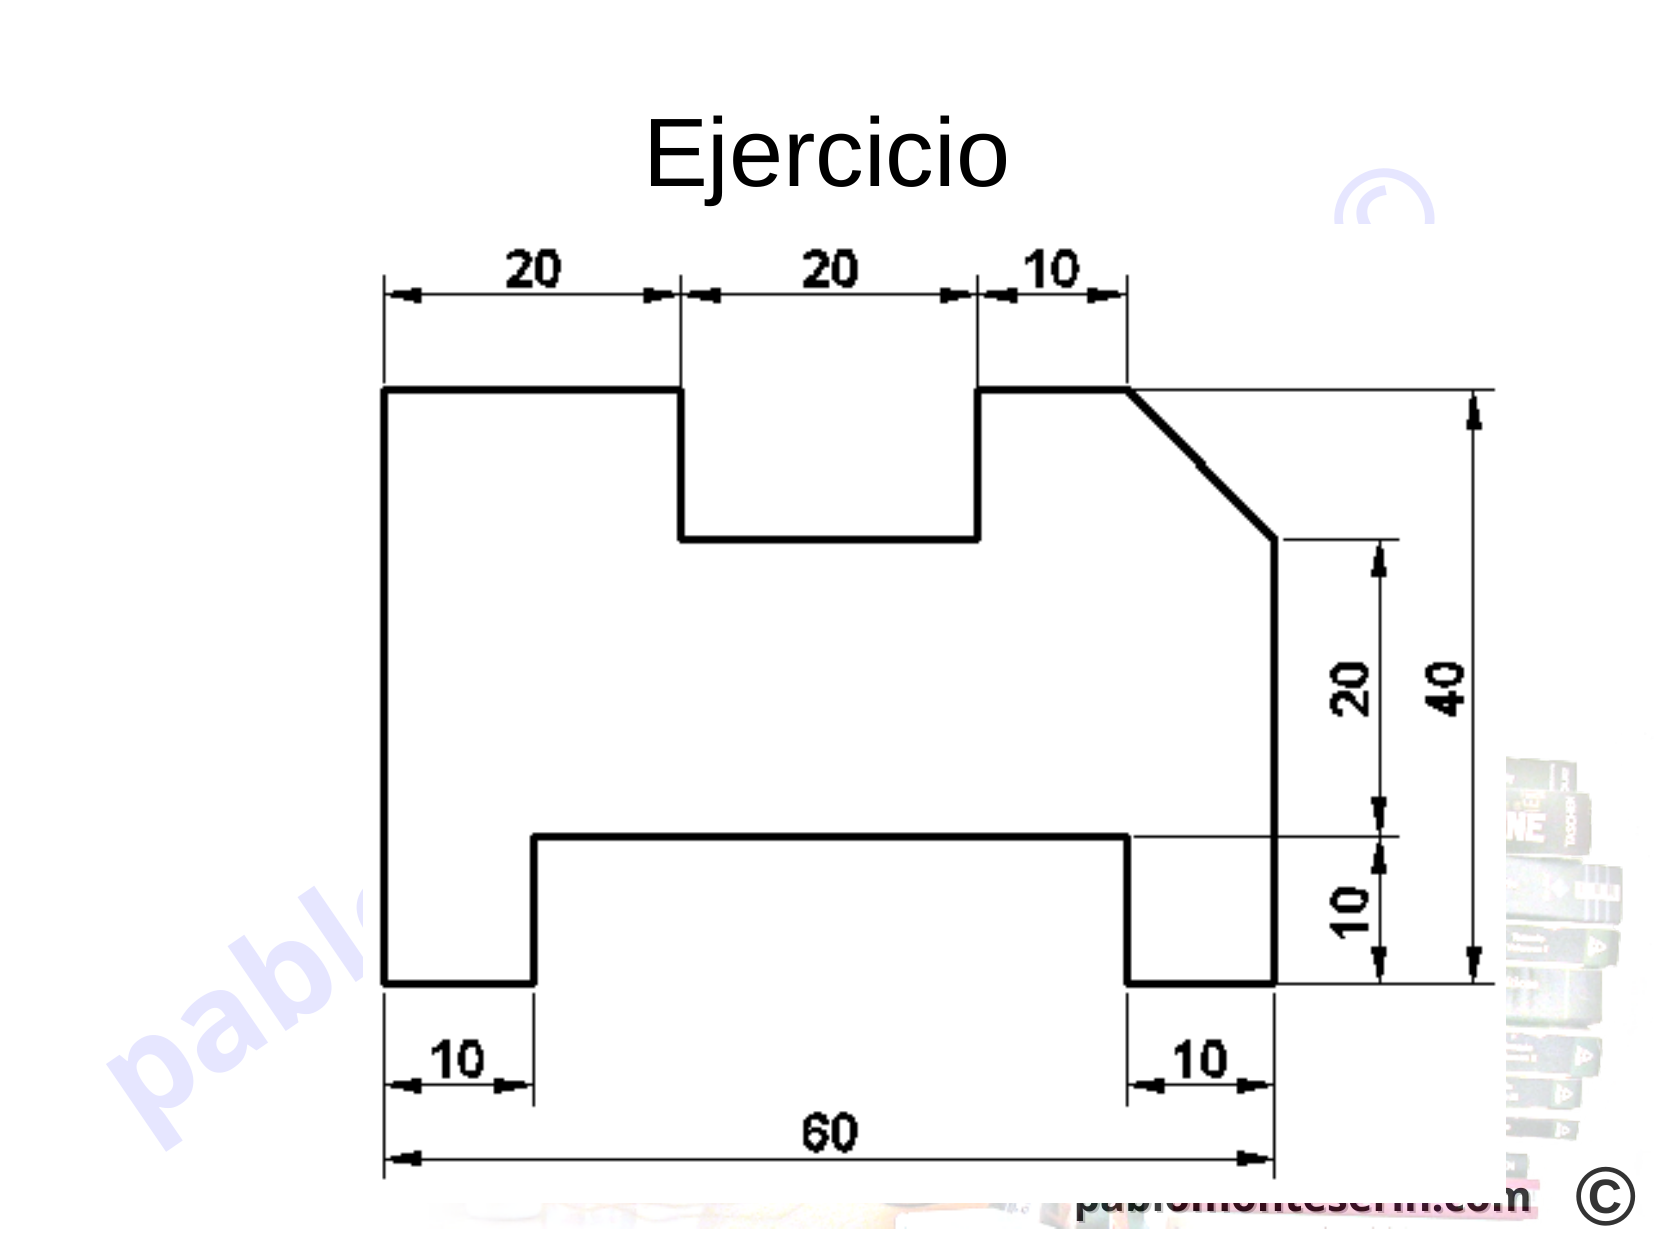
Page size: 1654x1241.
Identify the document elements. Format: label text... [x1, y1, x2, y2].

picture [363, 224, 1654, 1229]
title Ejercicio [82, 49, 1571, 257]
